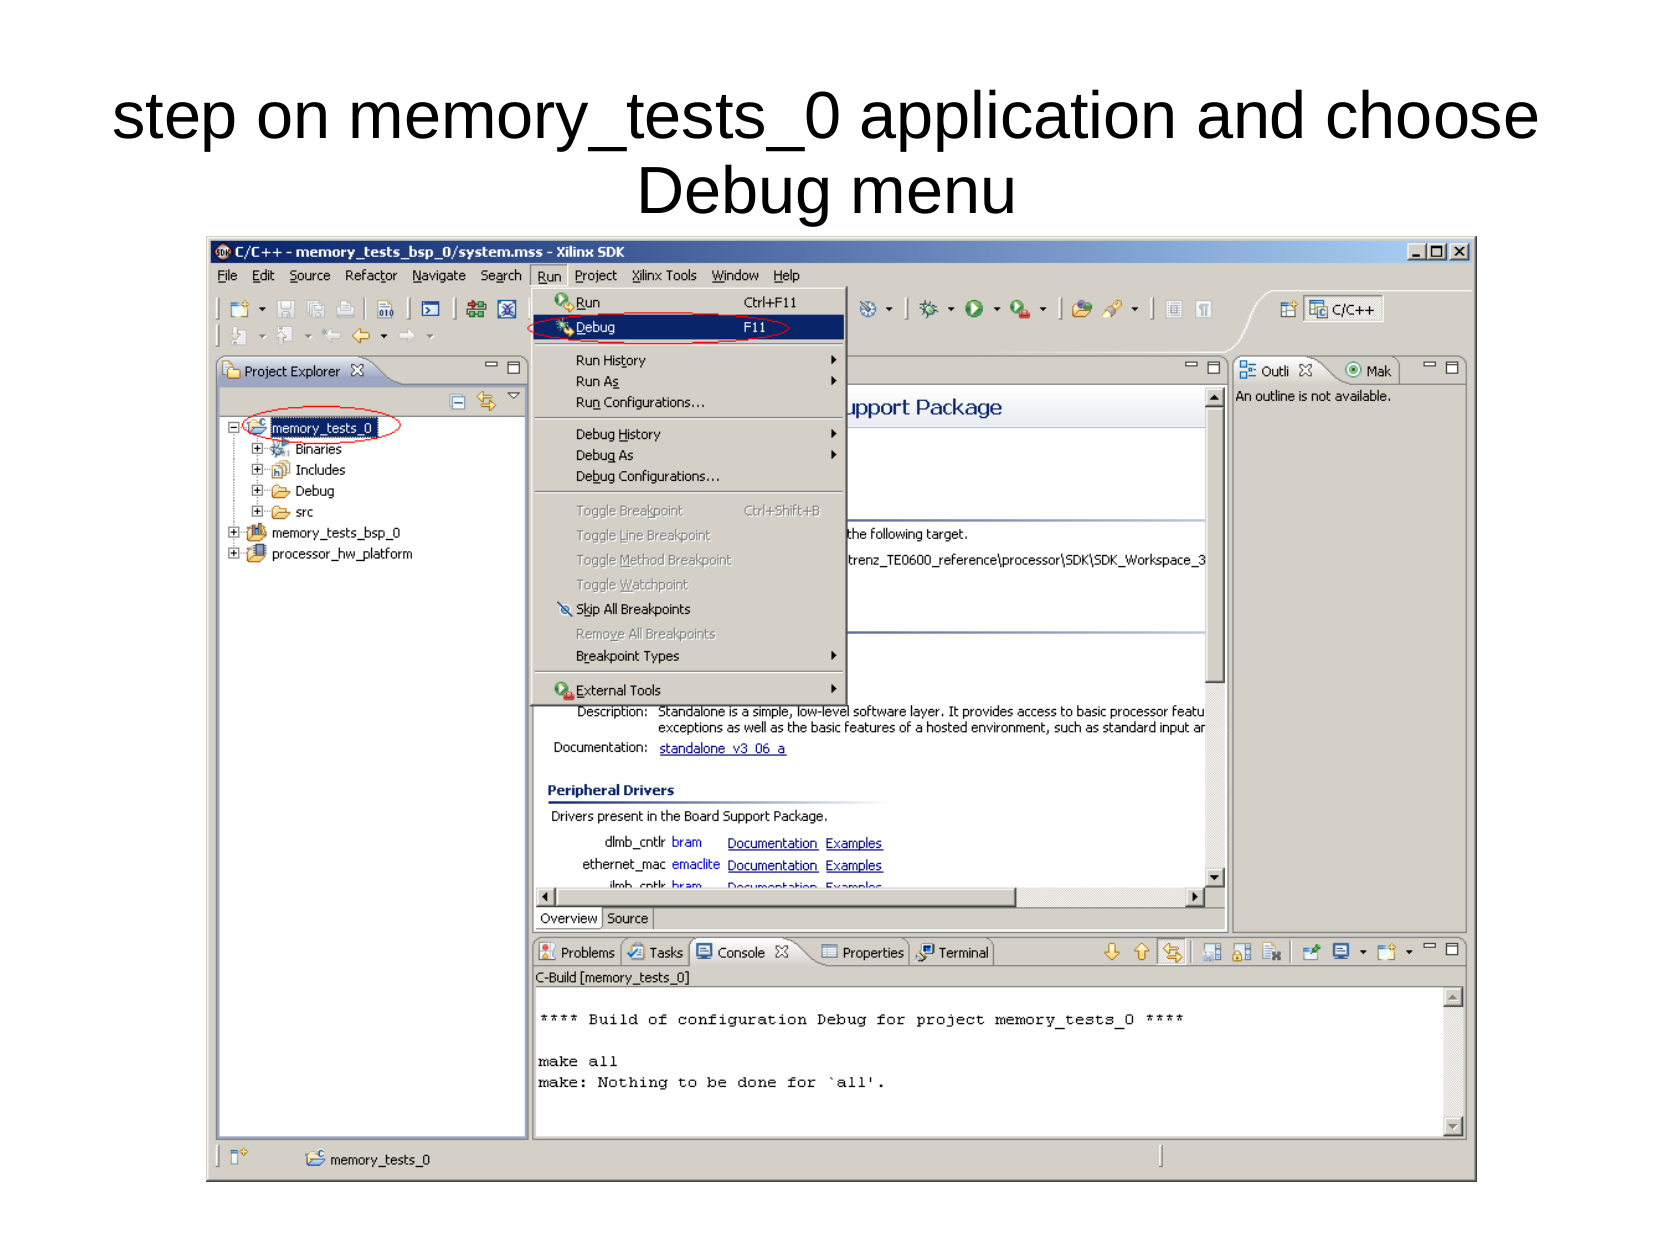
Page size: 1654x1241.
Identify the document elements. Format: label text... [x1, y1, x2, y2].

title step on memory_tests_0 application and choose Debug menu [82, 49, 1571, 257]
picture [206, 236, 1477, 1182]
